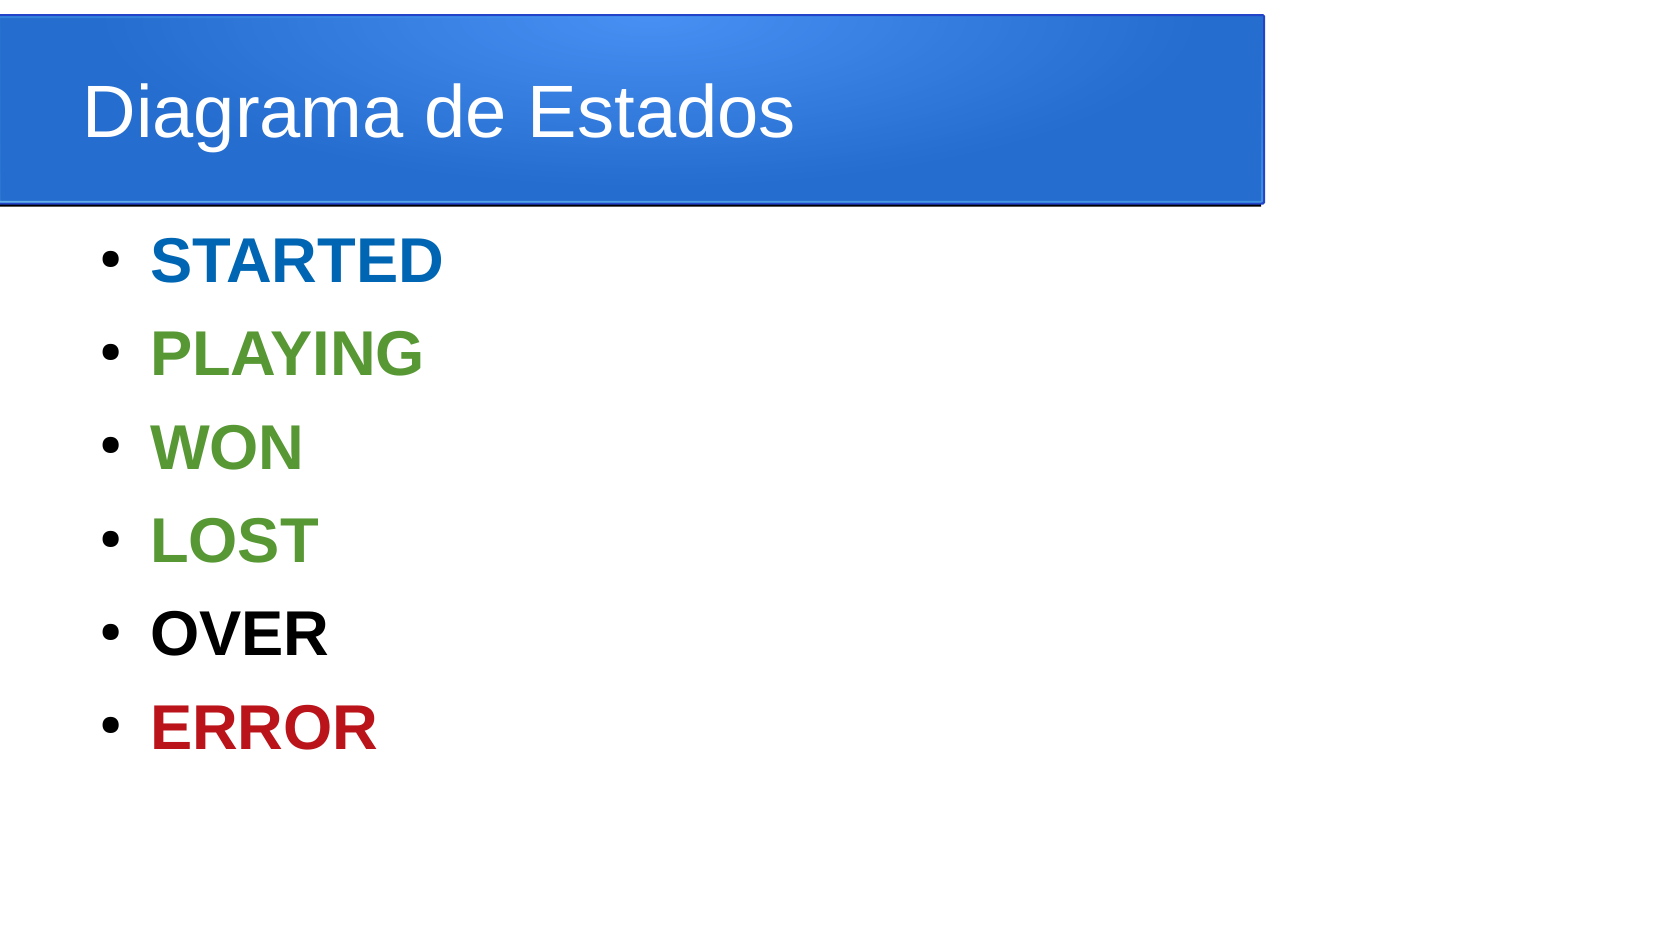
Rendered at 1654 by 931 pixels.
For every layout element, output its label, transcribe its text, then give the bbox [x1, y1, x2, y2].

list STARTED PLAYING WON LOST OVER ERROR [82, 224, 1571, 764]
title Diagrama de Estados [82, 35, 1235, 189]
